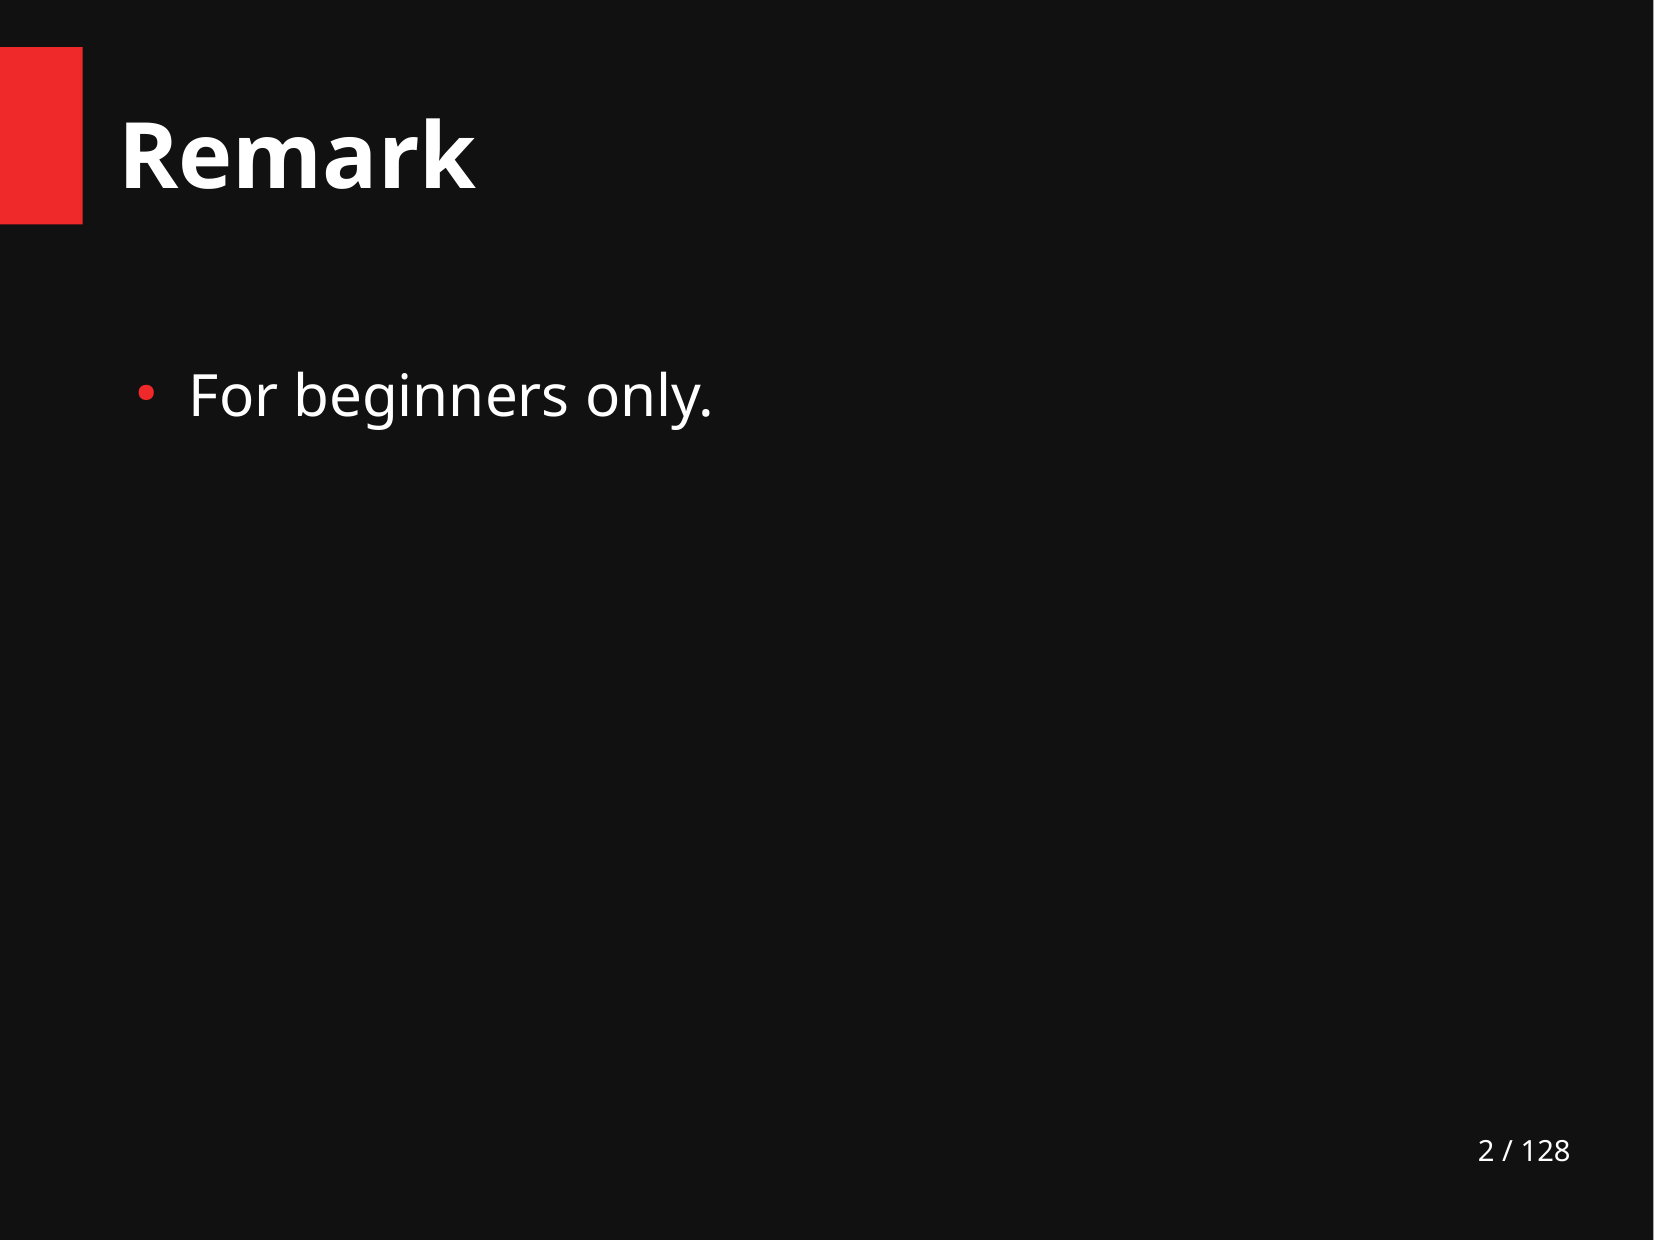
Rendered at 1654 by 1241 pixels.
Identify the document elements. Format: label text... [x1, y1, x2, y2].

list For beginners only. [118, 354, 1536, 1074]
title Remark [118, 49, 1571, 257]
